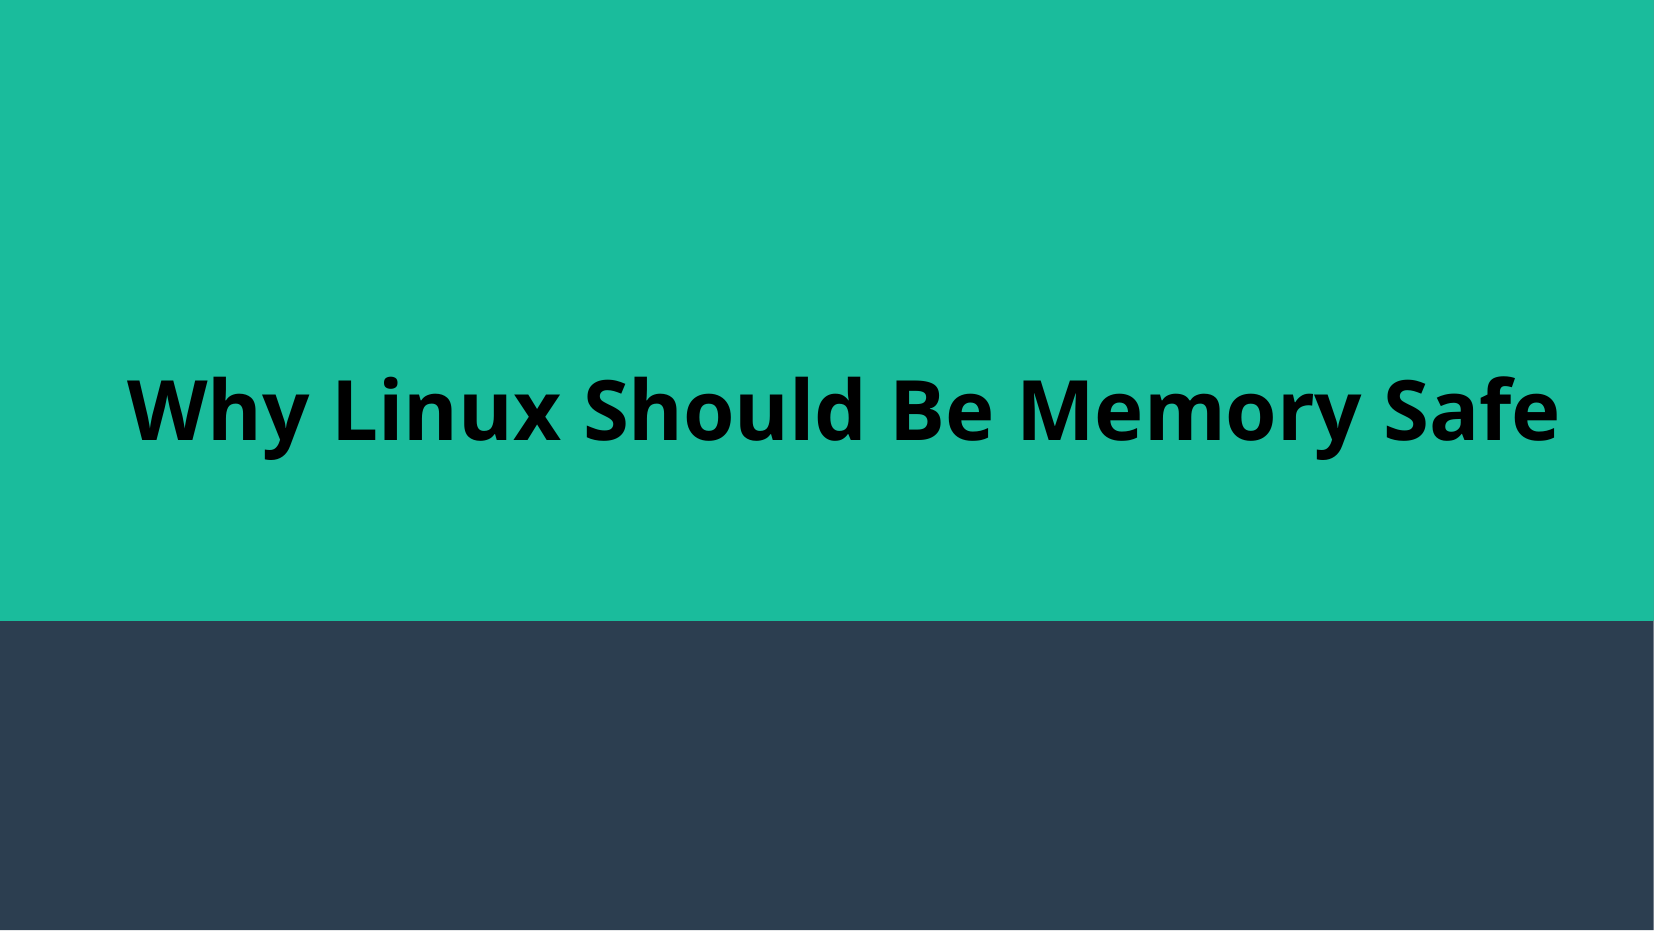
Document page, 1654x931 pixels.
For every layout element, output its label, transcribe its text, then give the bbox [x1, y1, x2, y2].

title Why Linux Should Be Memory Safe [77, 294, 1613, 466]
